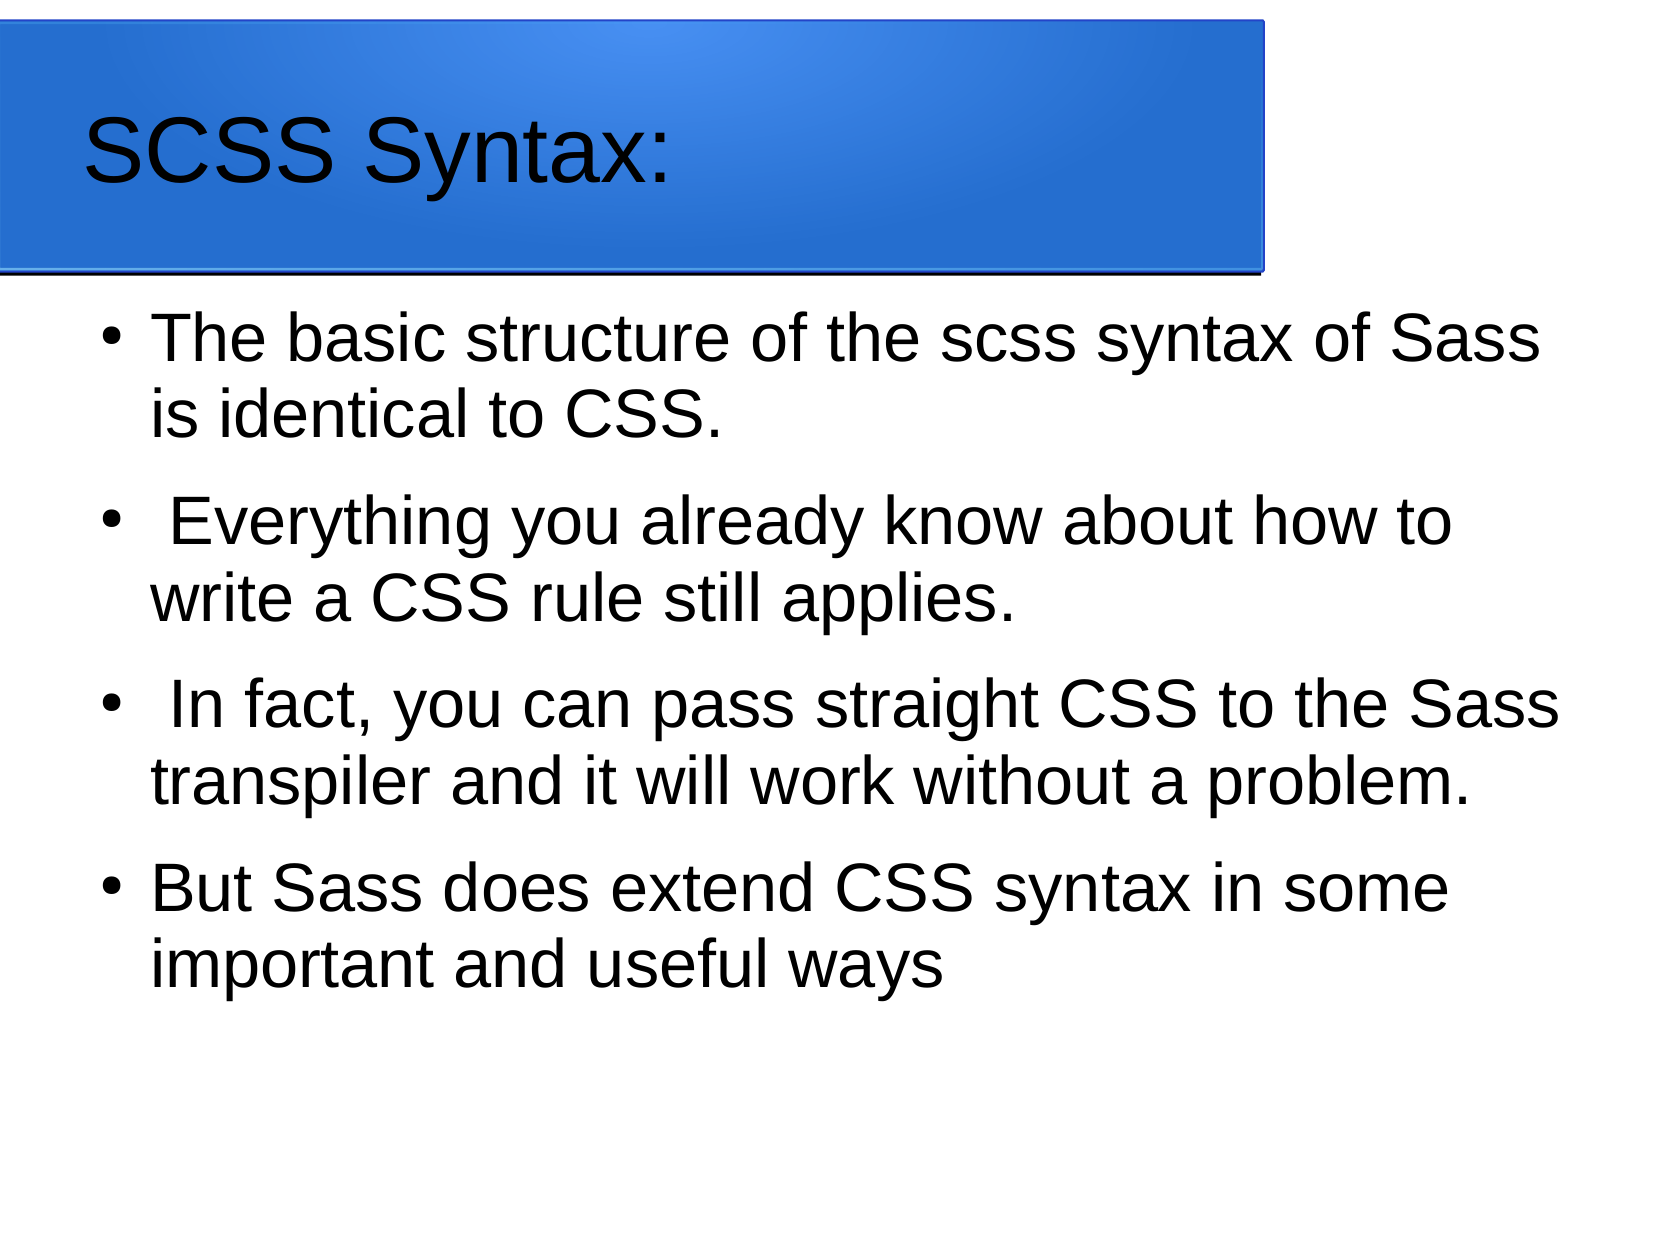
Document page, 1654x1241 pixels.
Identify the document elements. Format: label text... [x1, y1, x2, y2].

list The basic structure of the scss syntax of Sass is identical to CSS. Everything you already know about how to write a CSS rule still applies. In fact, you can pass straight CSS to the Sass transpiler and it will work without a problem. But Sass does extend CSS syntax in some important and useful ways [82, 299, 1571, 1019]
title SCSS Syntax: [82, 47, 1235, 252]
